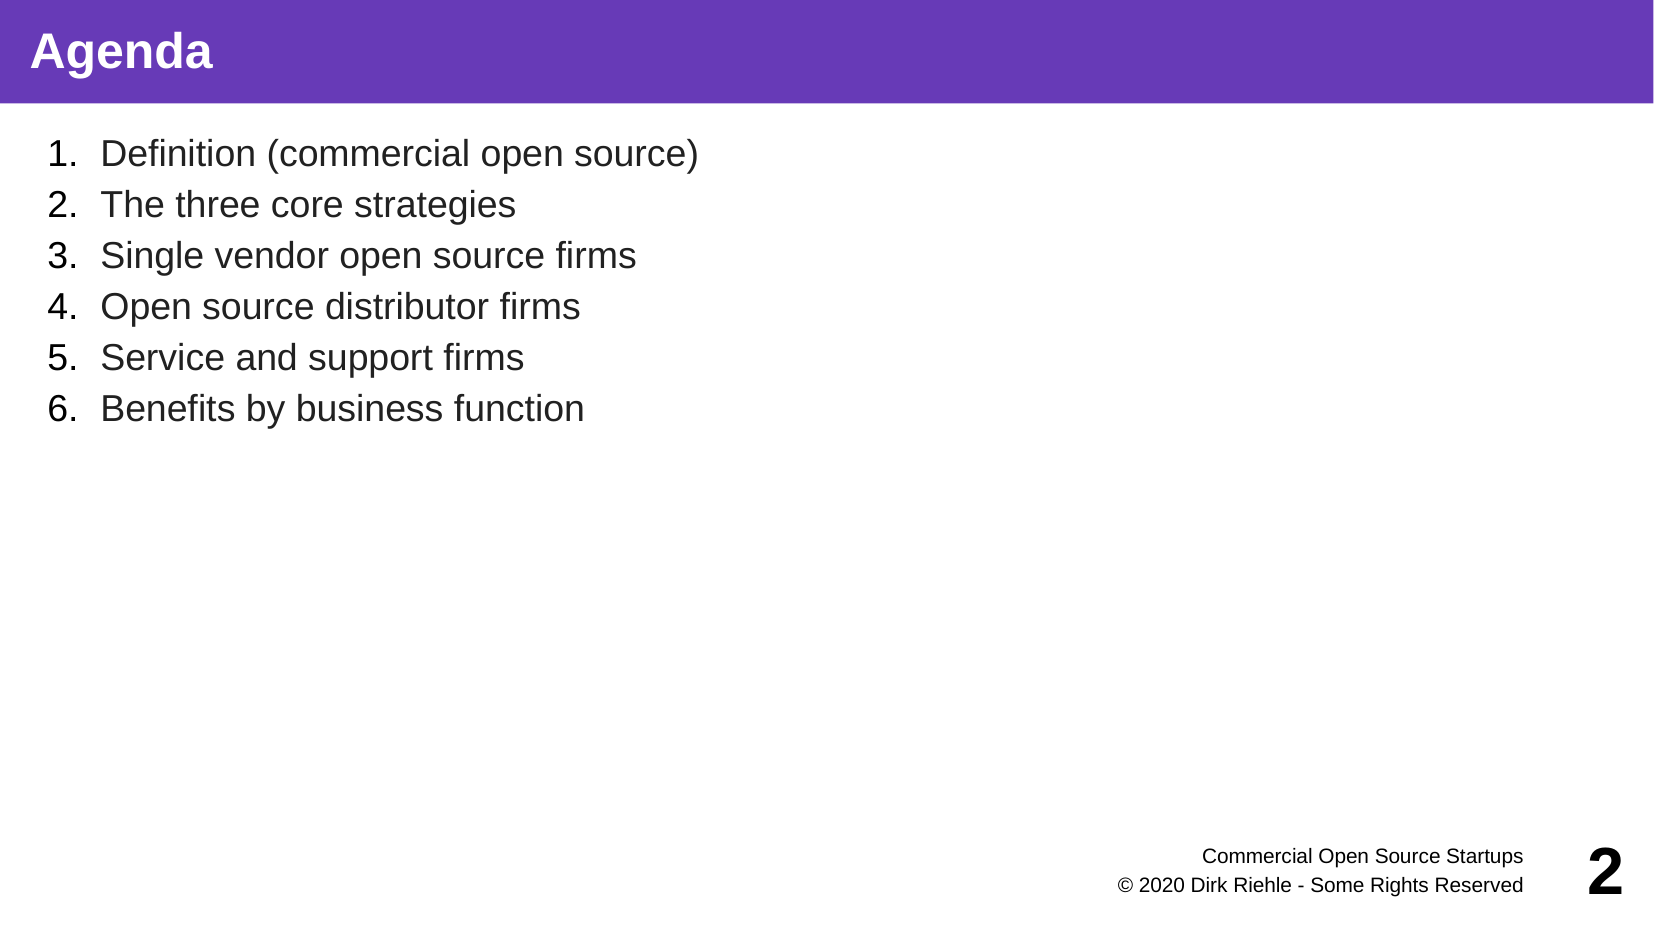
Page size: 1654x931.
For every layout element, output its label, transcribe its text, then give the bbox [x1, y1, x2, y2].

list Definition (commercial open source) The three core strategies Single vendor open source firms Open source distributor firms Service and support firms Benefits by business function [29, 132, 1625, 813]
title Agenda [0, 0, 1654, 104]
